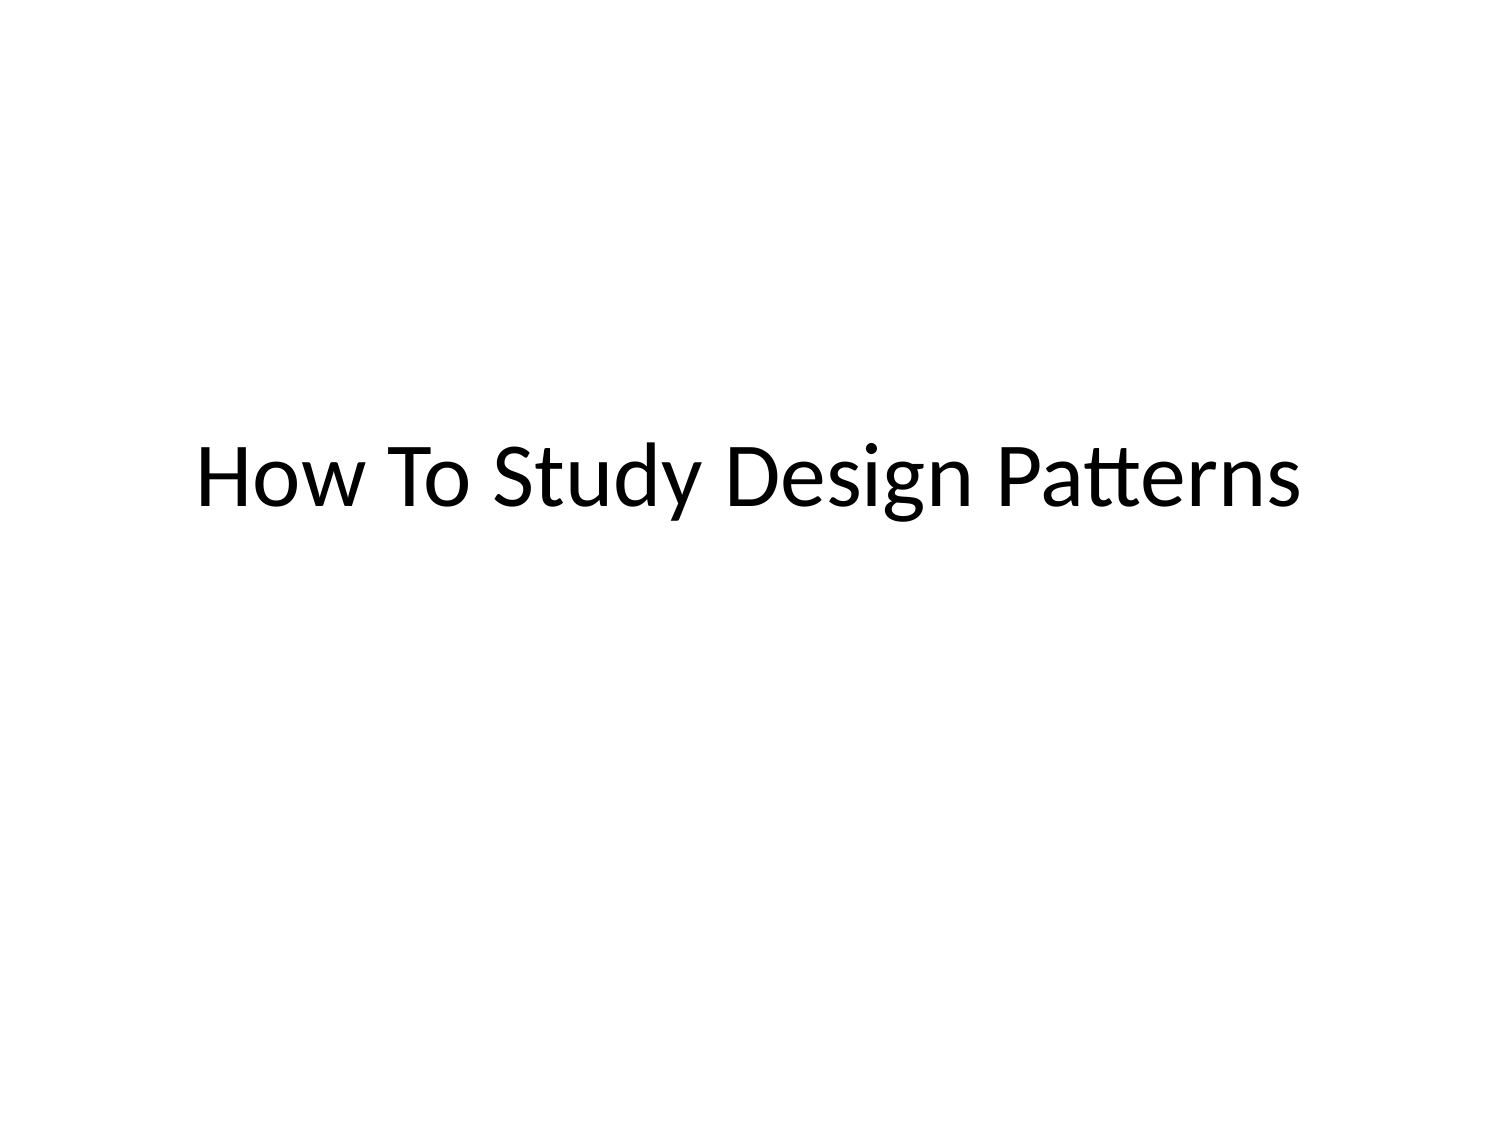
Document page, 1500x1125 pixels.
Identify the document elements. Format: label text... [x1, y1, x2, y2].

title How To Study Design Patterns [112, 349, 1388, 591]
